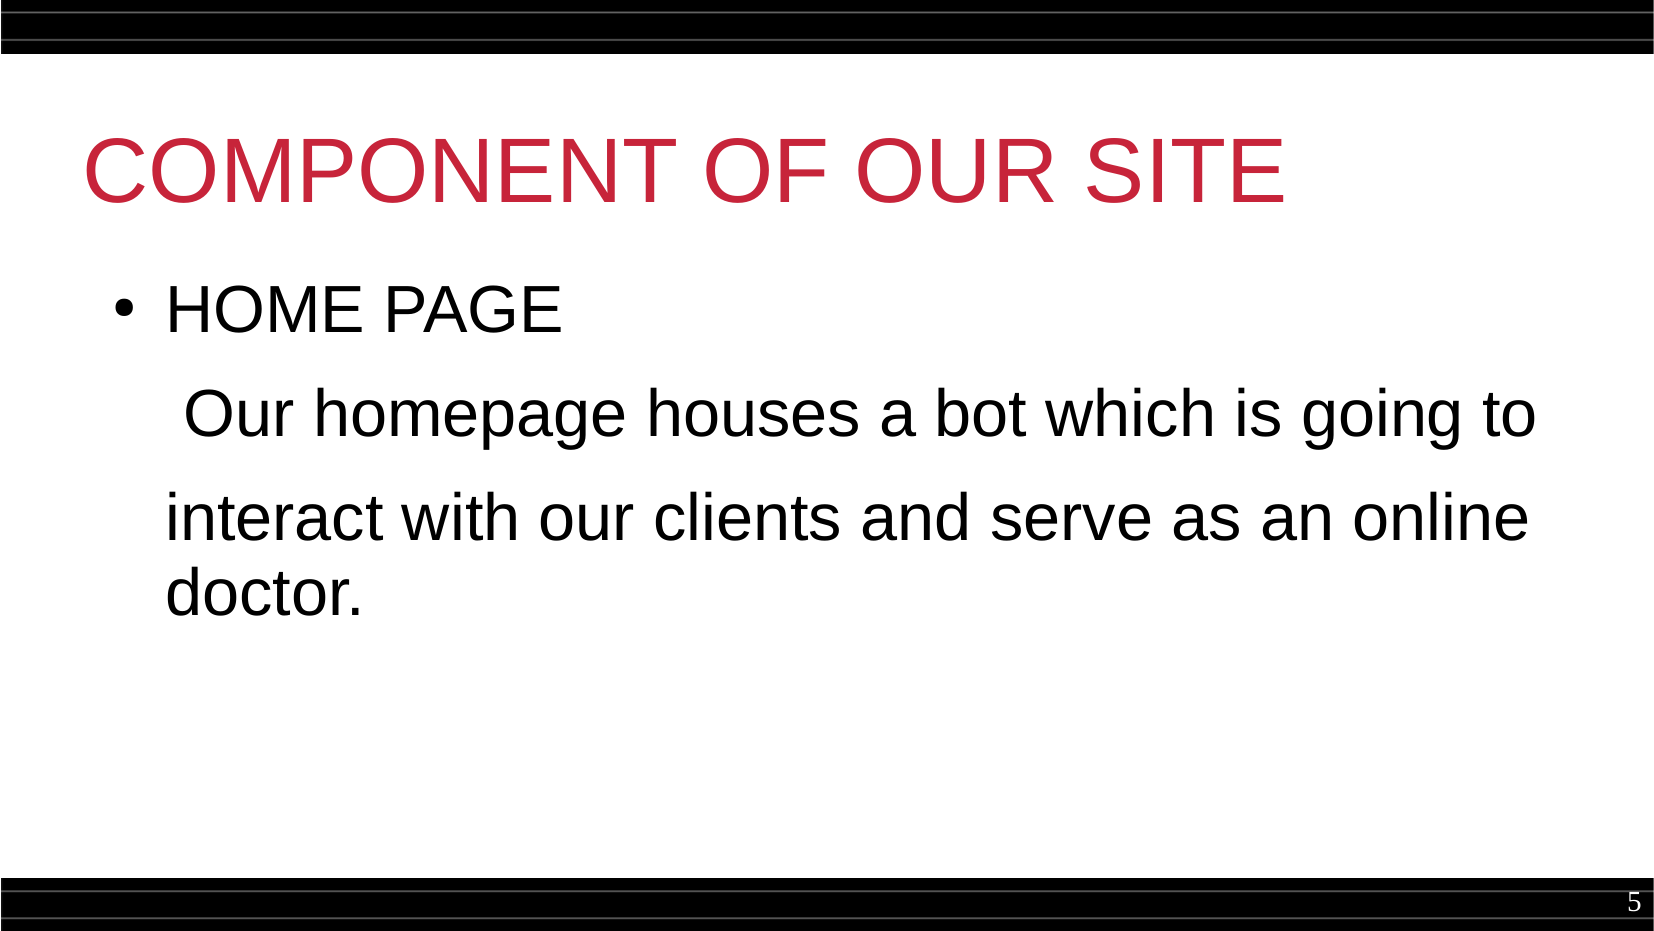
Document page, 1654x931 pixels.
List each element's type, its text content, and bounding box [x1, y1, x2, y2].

picture [1, 0, 1654, 54]
list HOME PAGE Our homepage houses a bot which is going to interact with our clients and serve as an online doctor. [94, 271, 1583, 758]
title COMPONENT OF OUR SITE [82, 92, 1571, 249]
picture [1, 878, 1654, 931]
